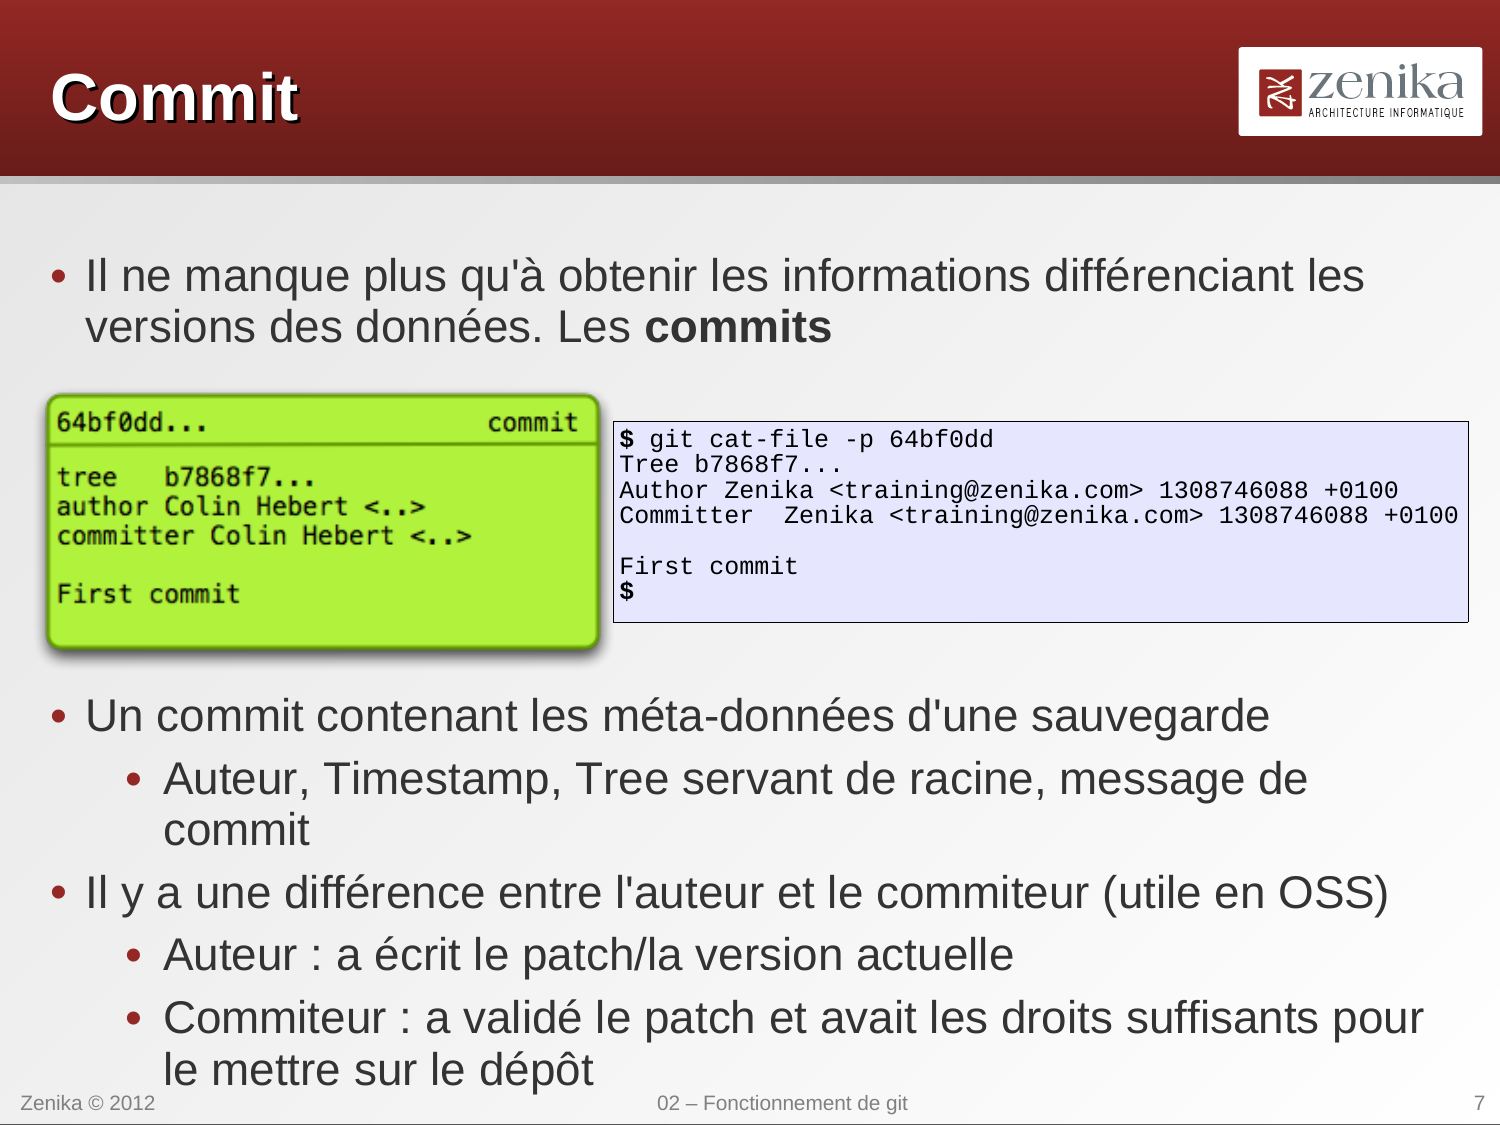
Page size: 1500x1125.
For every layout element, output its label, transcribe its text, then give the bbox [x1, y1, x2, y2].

list Il ne manque plus qu'à obtenir les informations différenciant les versions des données. Les commits Un commit contenant les méta-données d'une sauvegarde Auteur, Timestamp, Tree servant de racine, message de commit Il y a une différence entre l'auteur et le commiteur (utile en OSS) Auteur : a écrit le patch/la version actuelle Commiteur : a validé le patch et avait les droits suffisants pour le mettre sur le dépôt [50, 623, 1435, 1095]
list Il ne manque plus qu'à obtenir les informations différenciant les versions des données. Les commits Un commit contenant les méta-données d'une sauvegarde Auteur, Timestamp, Tree servant de racine, message de commit Il y a une différence entre l'auteur et le commiteur (utile en OSS) Auteur : a écrit le patch/la version actuelle Commiteur : a validé le patch et avait les droits suffisants pour le mettre sur le dépôt [50, 250, 1435, 421]
picture [11, 366, 634, 691]
picture [1257, 58, 1464, 125]
table_header $ git cat-file -p 64bf0dd Tree b7868f7... Author Zenika <training@zenika.com> 1308746088 +0100 Committer Zenika <training@zenika.com> 1308746088 +0100 First commit $ [614, 422, 1468, 622]
title Commit [50, 15, 1206, 180]
